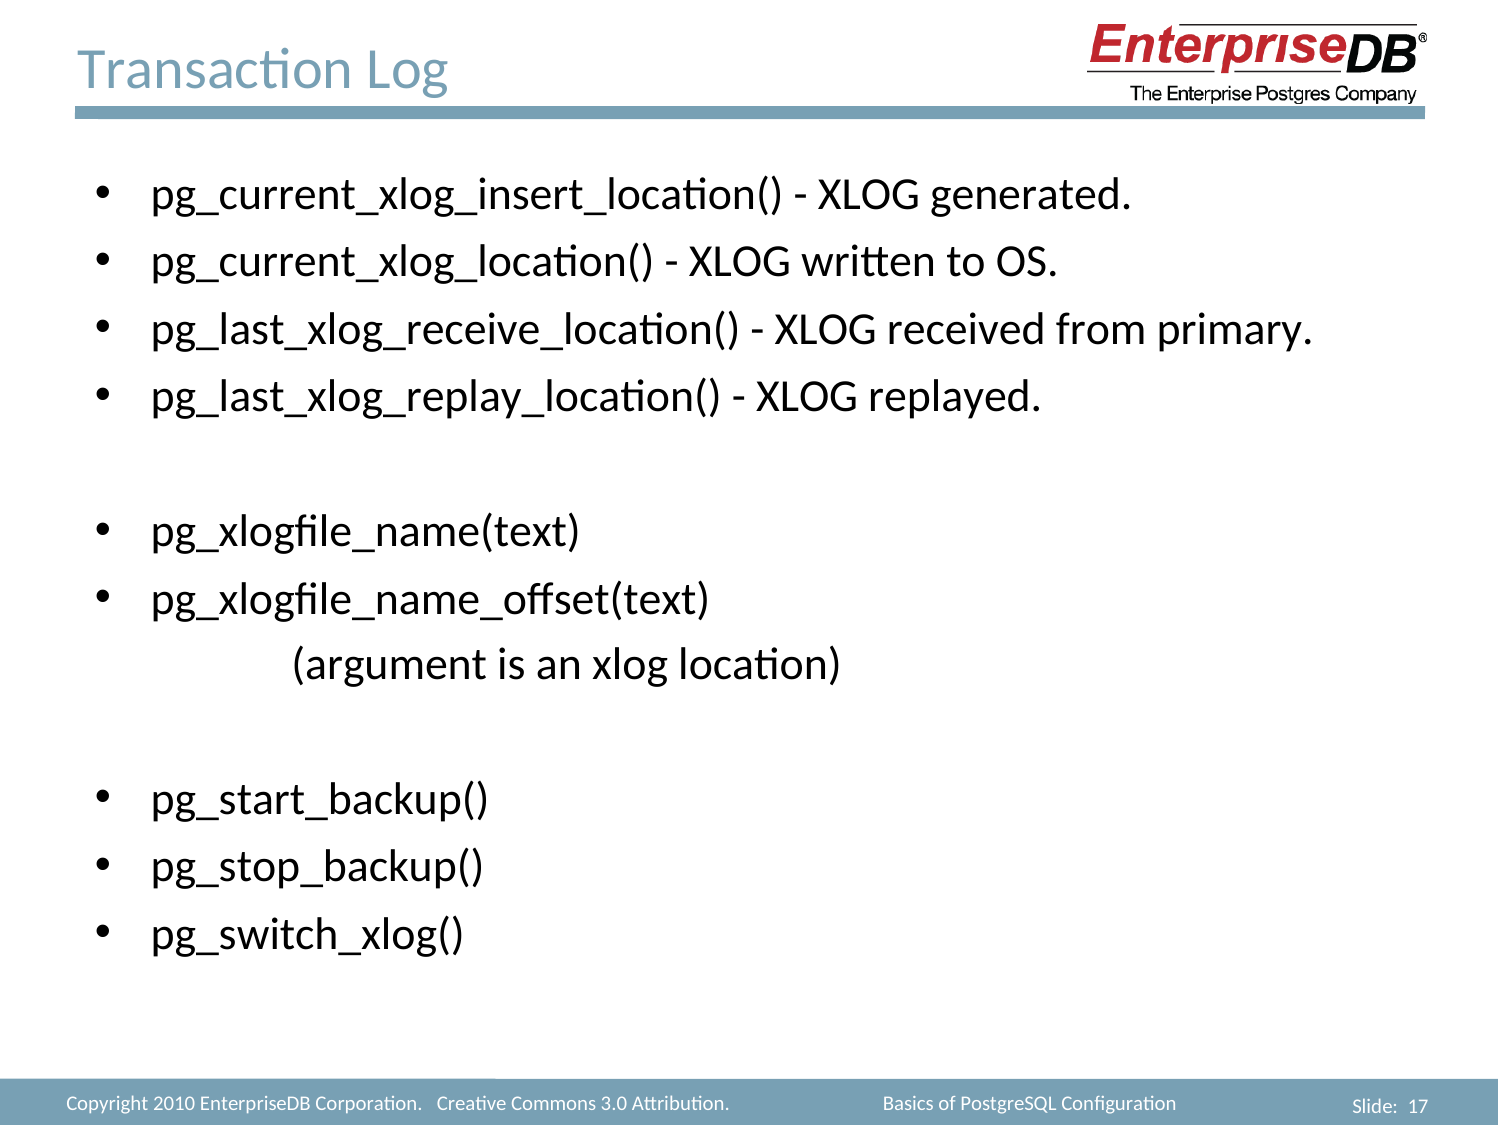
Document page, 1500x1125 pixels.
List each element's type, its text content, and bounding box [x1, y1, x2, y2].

title Transaction Log [62, 4, 1088, 126]
picture [1088, 24, 1427, 104]
list pg_current_xlog_insert_location() - XLOG generated. pg_current_xlog_location() - XLOG written to OS. pg_last_xlog_receive_location() - XLOG received from primary. pg_last_xlog_replay_location() - XLOG replayed. pg_xlogfile_name(text) pg_xlogfile_name_offset(text) (argument is an xlog location) pg_start_backup() pg_stop_backup() pg_switch_xlog() [79, 155, 1384, 1051]
